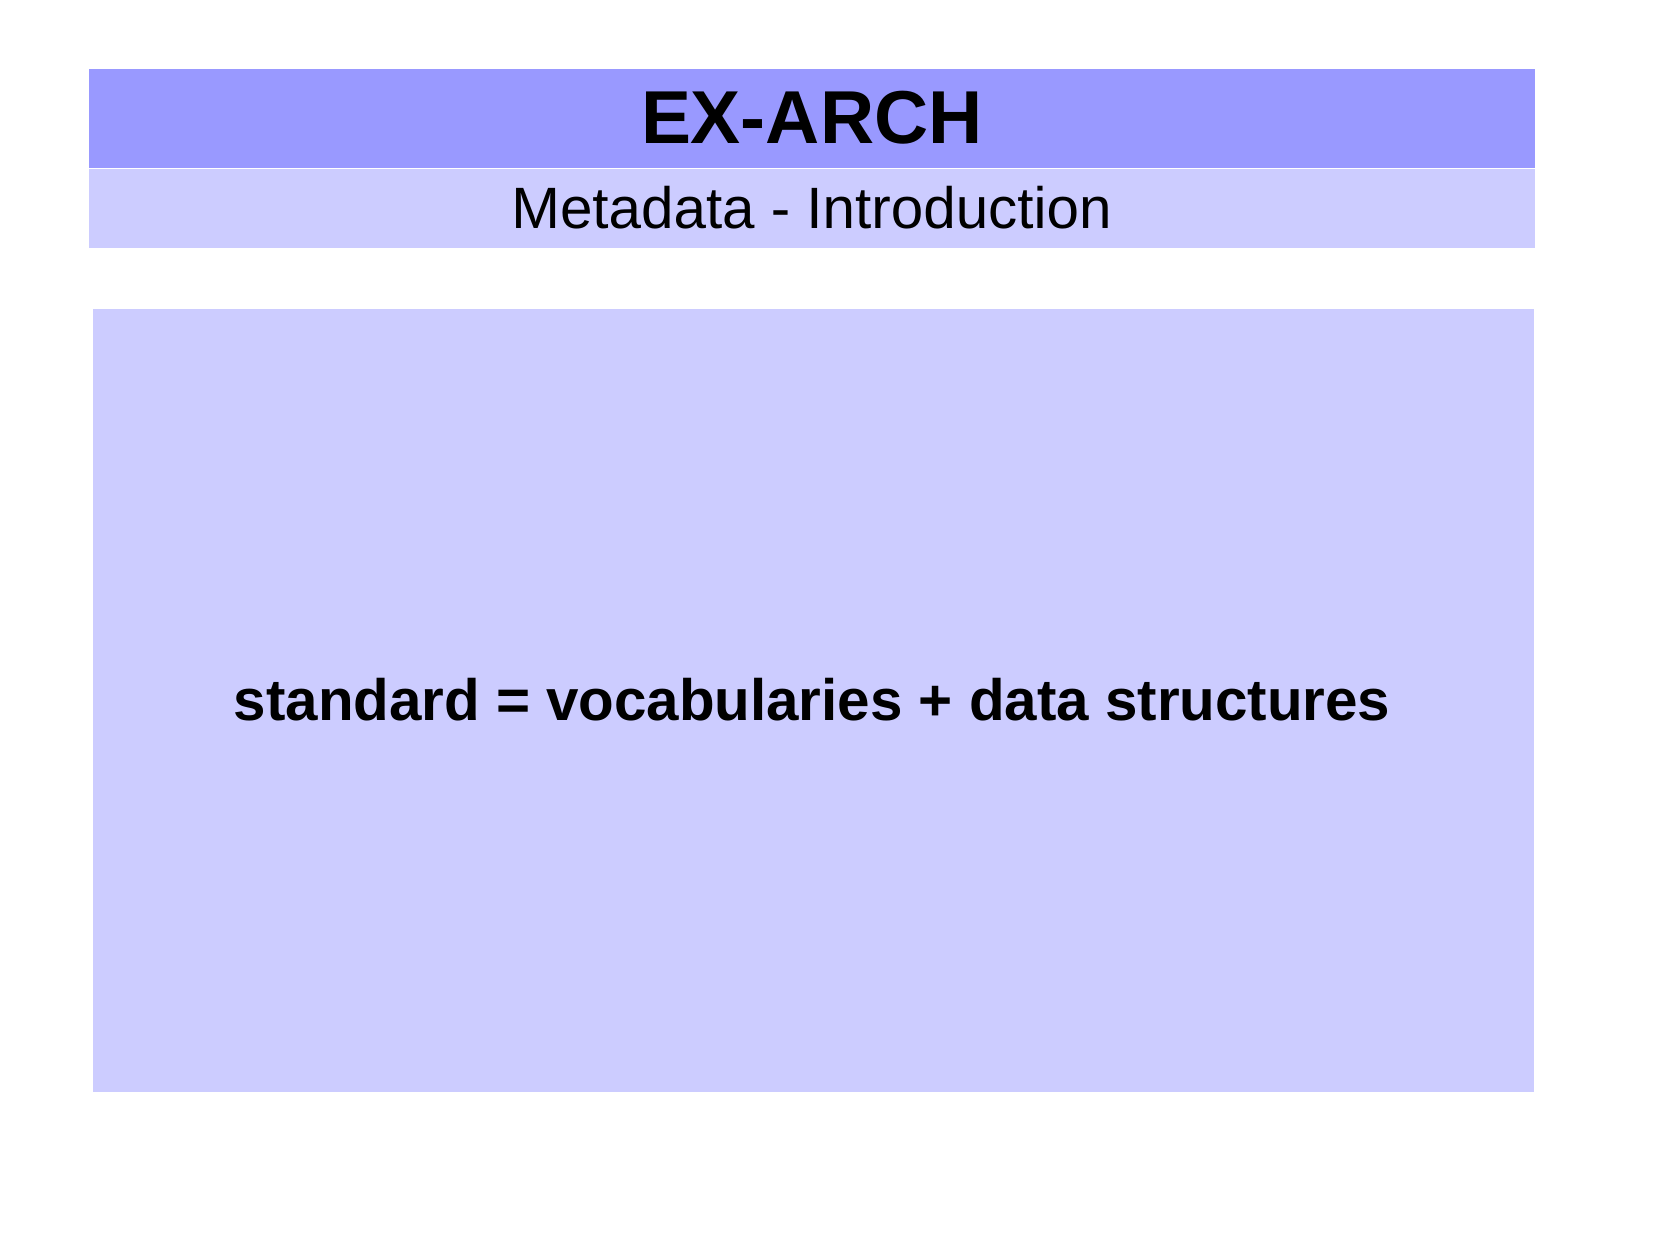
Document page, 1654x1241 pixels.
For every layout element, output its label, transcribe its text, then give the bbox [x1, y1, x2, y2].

table_cell Metadata - Introduction [89, 169, 1535, 248]
table_header standard = vocabularies + data structures [93, 309, 1534, 1092]
table_header EX-ARCH [89, 69, 1535, 168]
